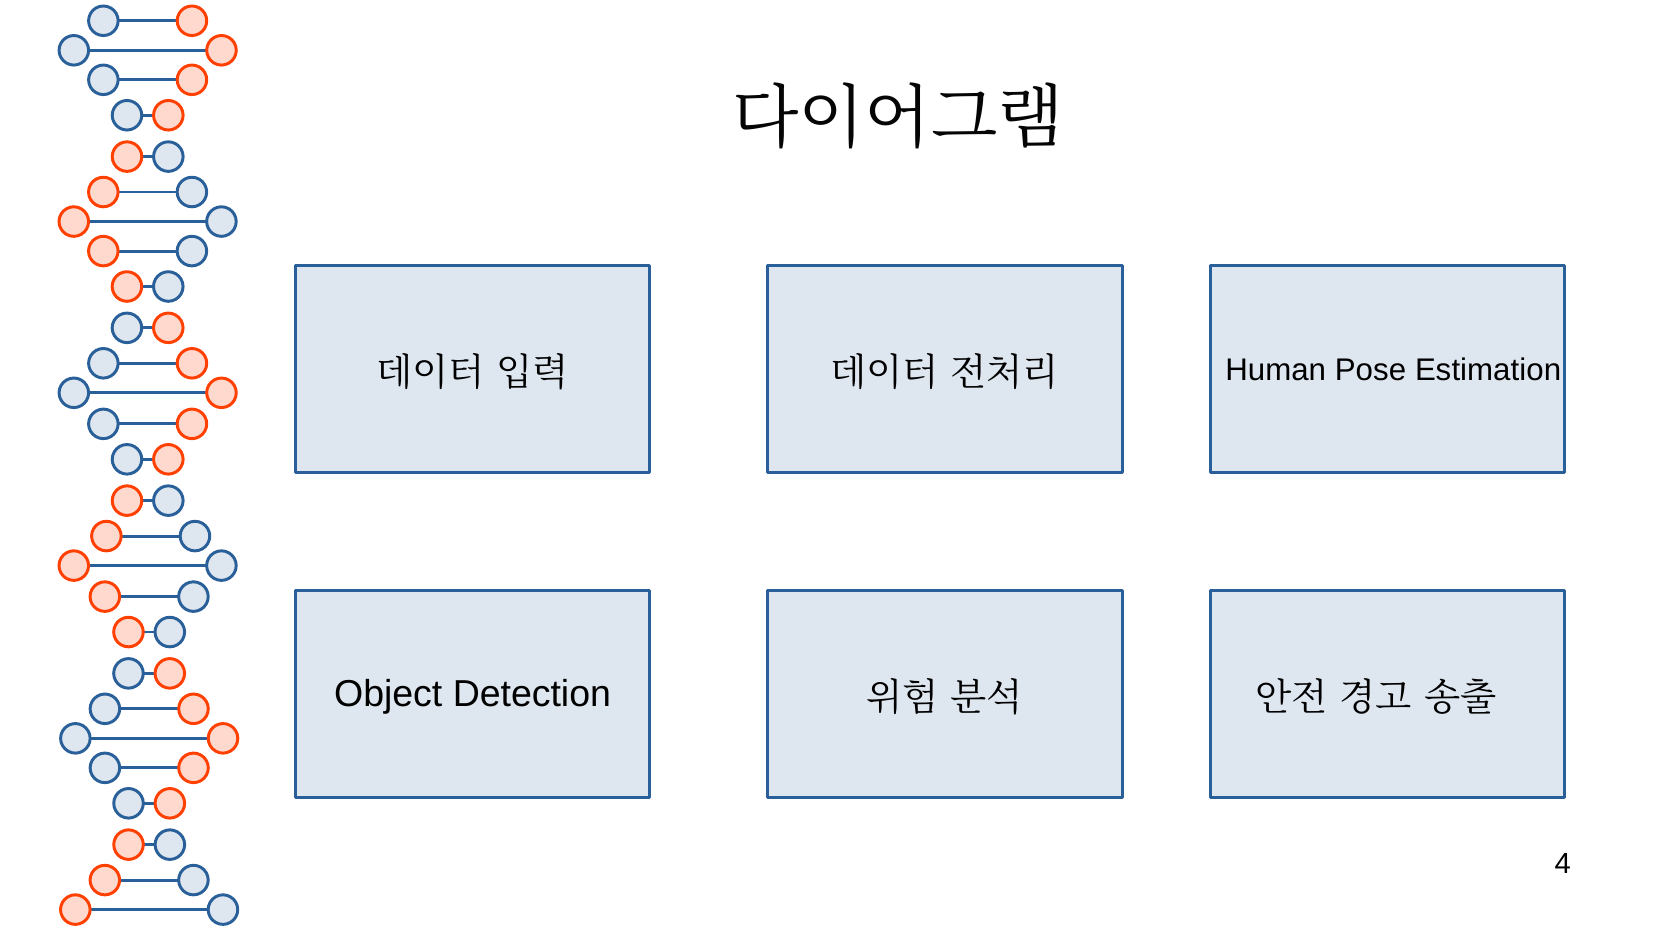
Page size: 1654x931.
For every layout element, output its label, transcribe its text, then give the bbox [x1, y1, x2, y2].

text_box Object Detection [295, 590, 650, 798]
text_box 데이터 전처리 [767, 265, 1123, 473]
text_box Human Pose Estimation [1210, 265, 1565, 473]
title 다이어그램 [265, 35, 1595, 189]
text_box 안전 경고 송출 [1210, 590, 1565, 798]
text_box 데이터 입력 [295, 265, 650, 473]
text_box 위험 분석 [767, 590, 1123, 798]
